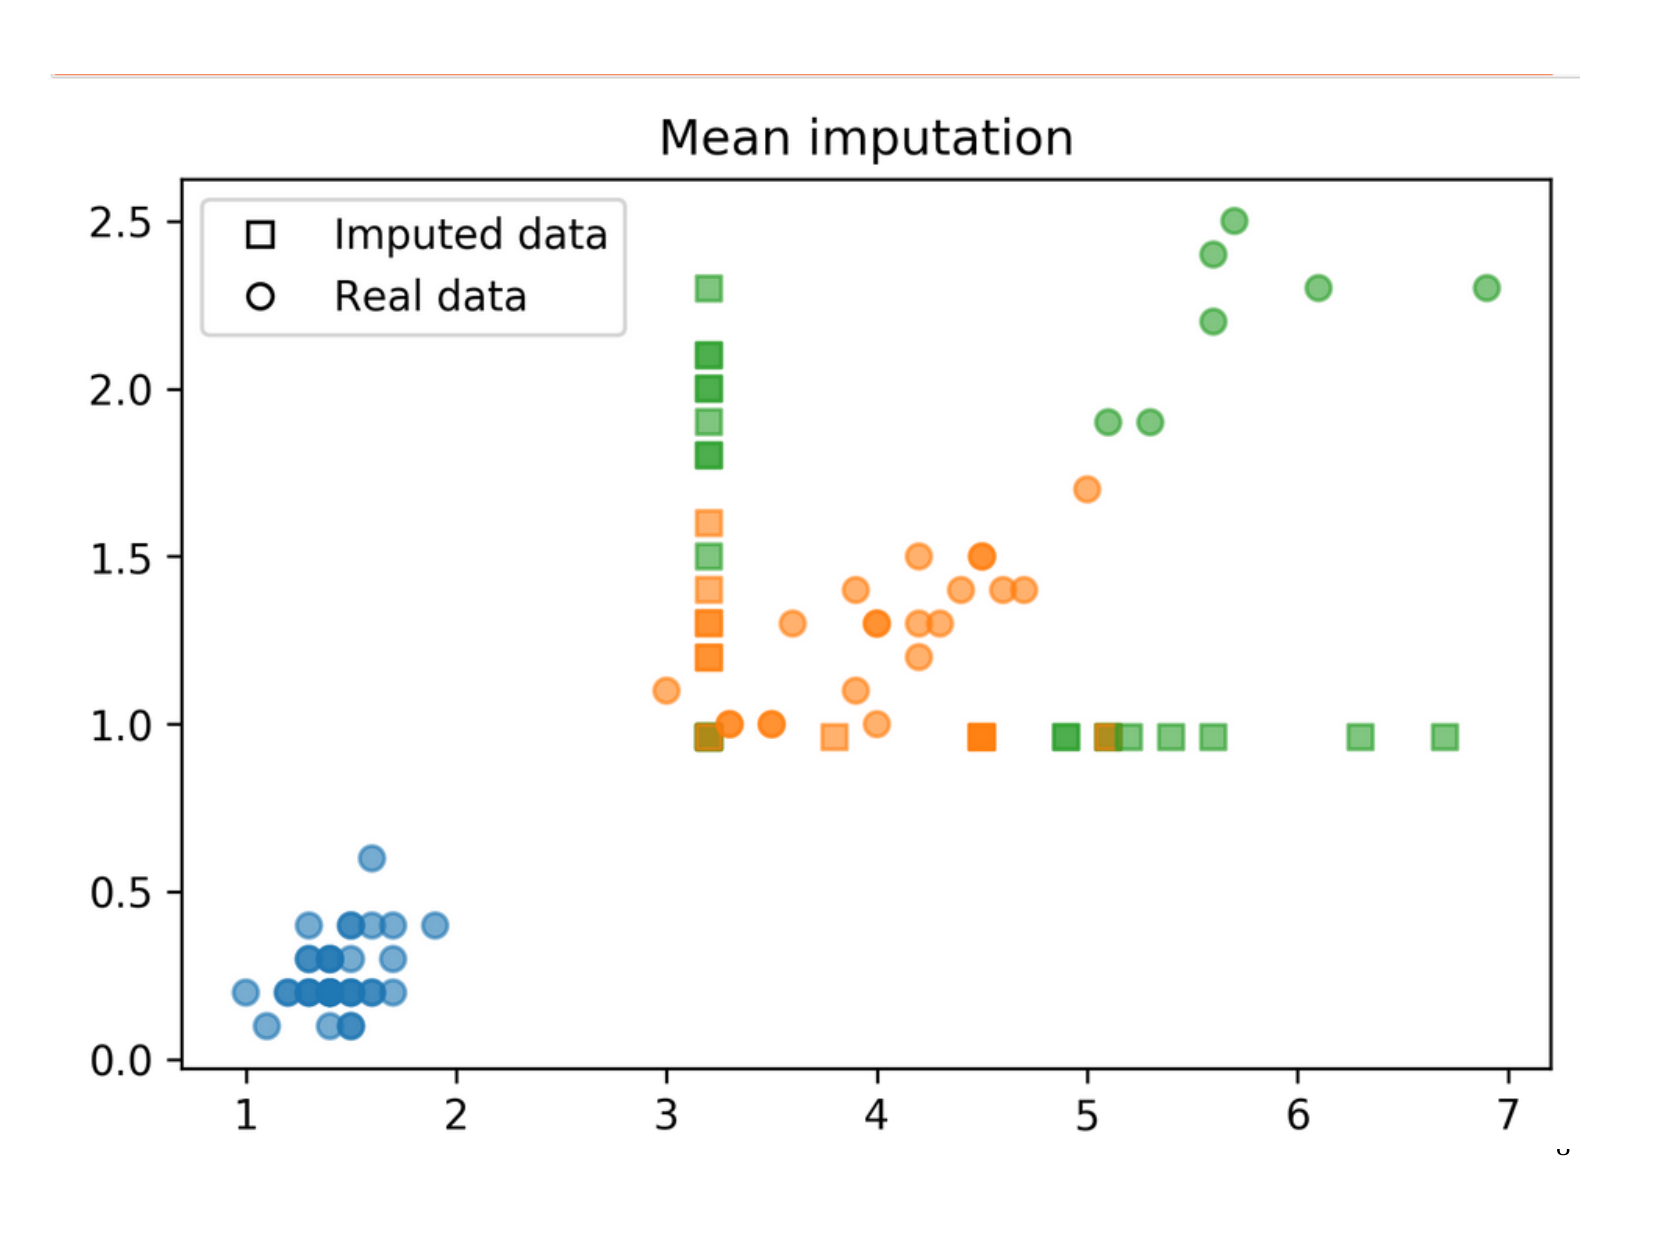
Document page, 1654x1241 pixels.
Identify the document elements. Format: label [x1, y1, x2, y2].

picture [45, 74, 1580, 1149]
